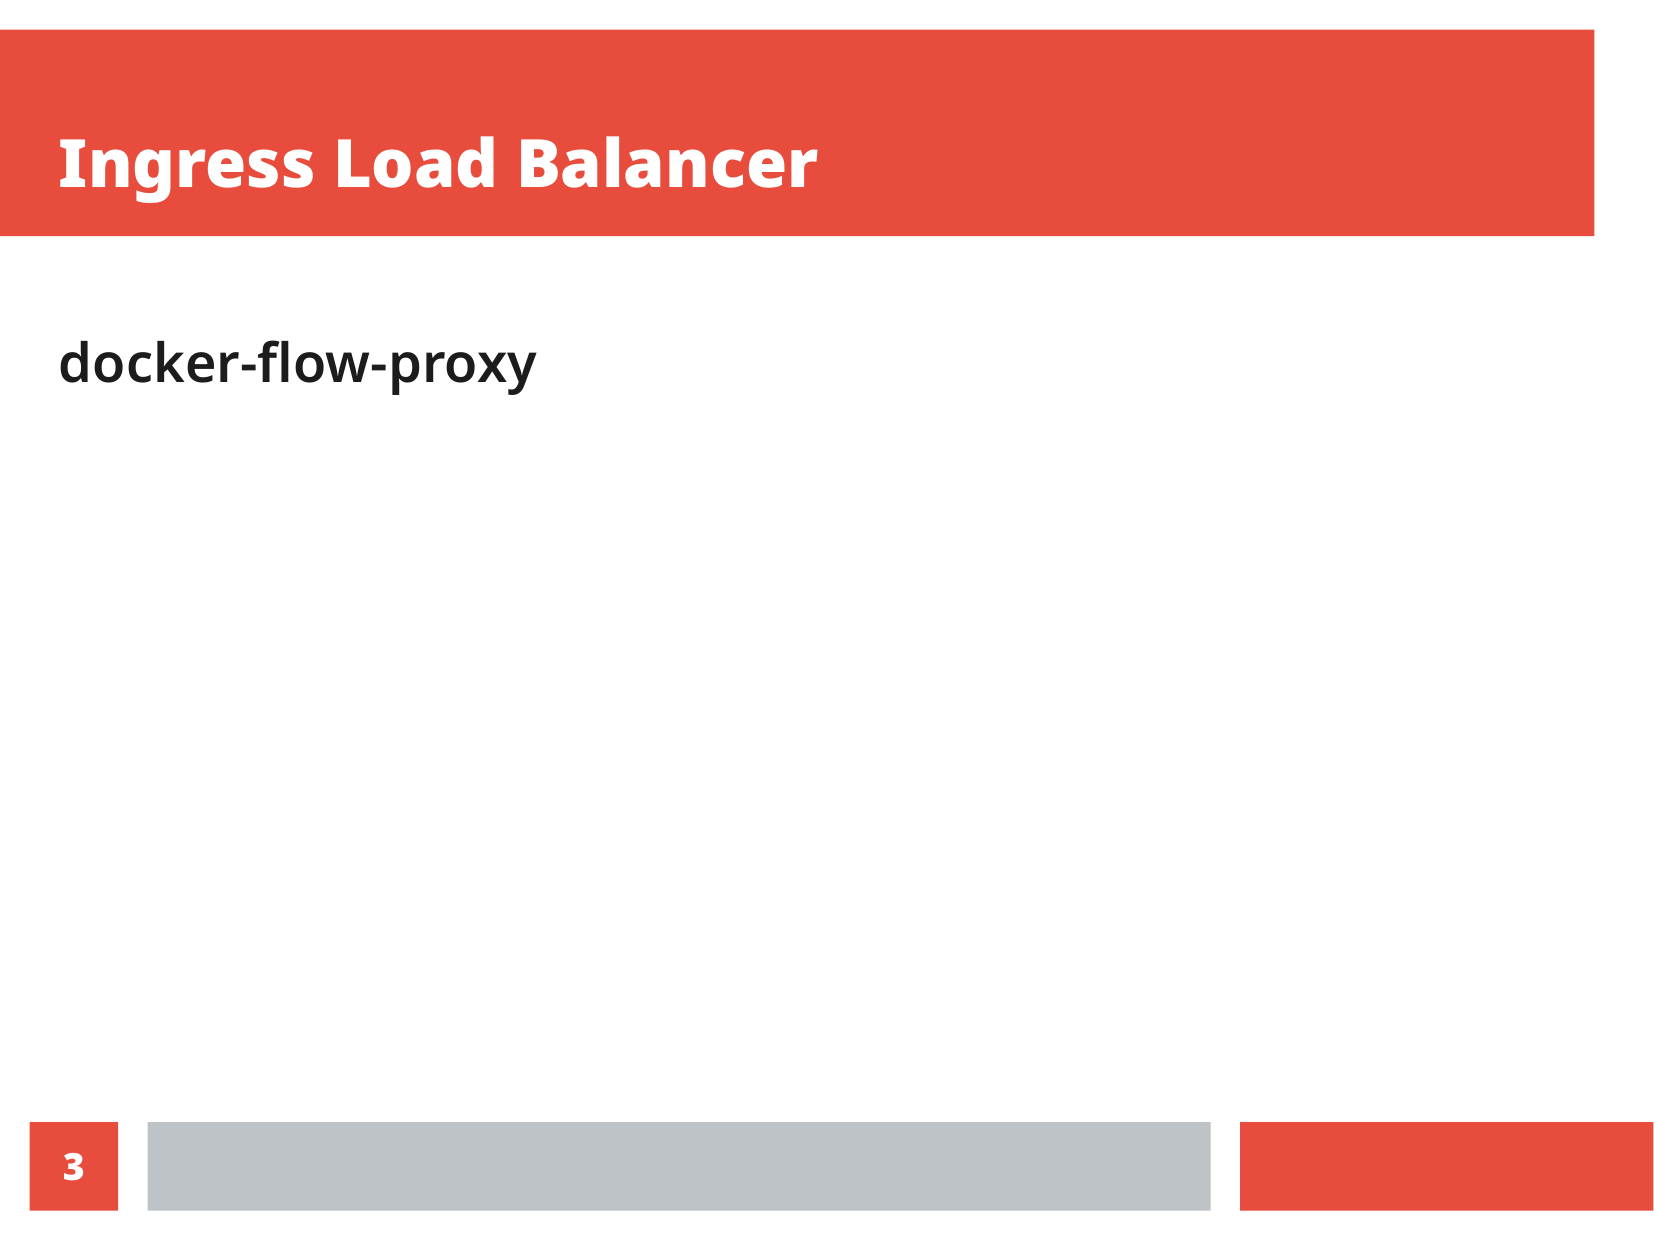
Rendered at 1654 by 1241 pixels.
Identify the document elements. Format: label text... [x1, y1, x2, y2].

list docker-flow-proxy [59, 324, 1565, 1093]
title Ingress Load Balancer [59, 59, 1595, 207]
